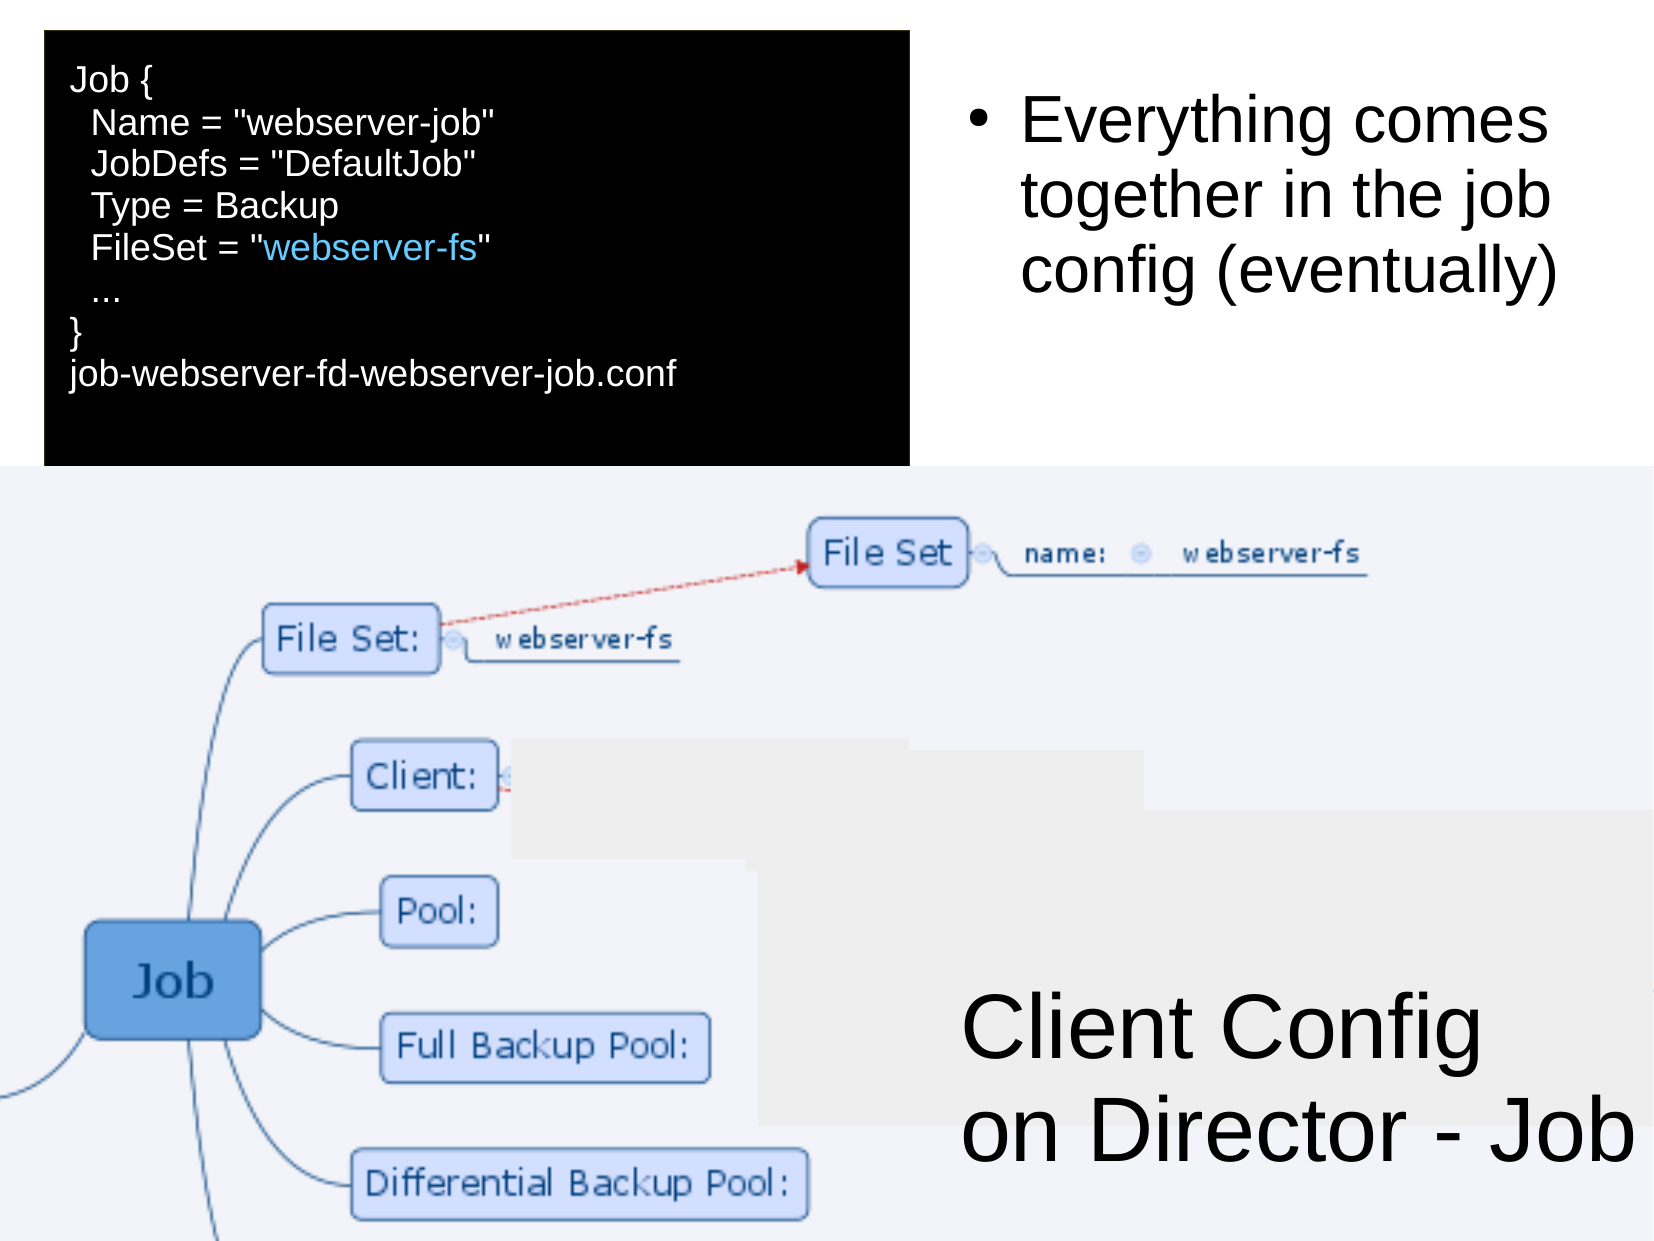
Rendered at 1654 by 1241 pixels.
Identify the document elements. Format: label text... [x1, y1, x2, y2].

list Everything comes together in the job config (eventually) [949, 82, 1654, 361]
text_box [511, 738, 1654, 1126]
picture [0, 466, 1654, 1241]
text_box [44, 30, 910, 466]
text_box Job { Name = "webserver-job" JobDefs = "DefaultJob" Type = Backup FileSet = "webserver-fs" ... } job-webserver-fd-webserver-job.conf [54, 51, 692, 445]
title Client Config on Director - Job [960, 975, 1654, 1183]
